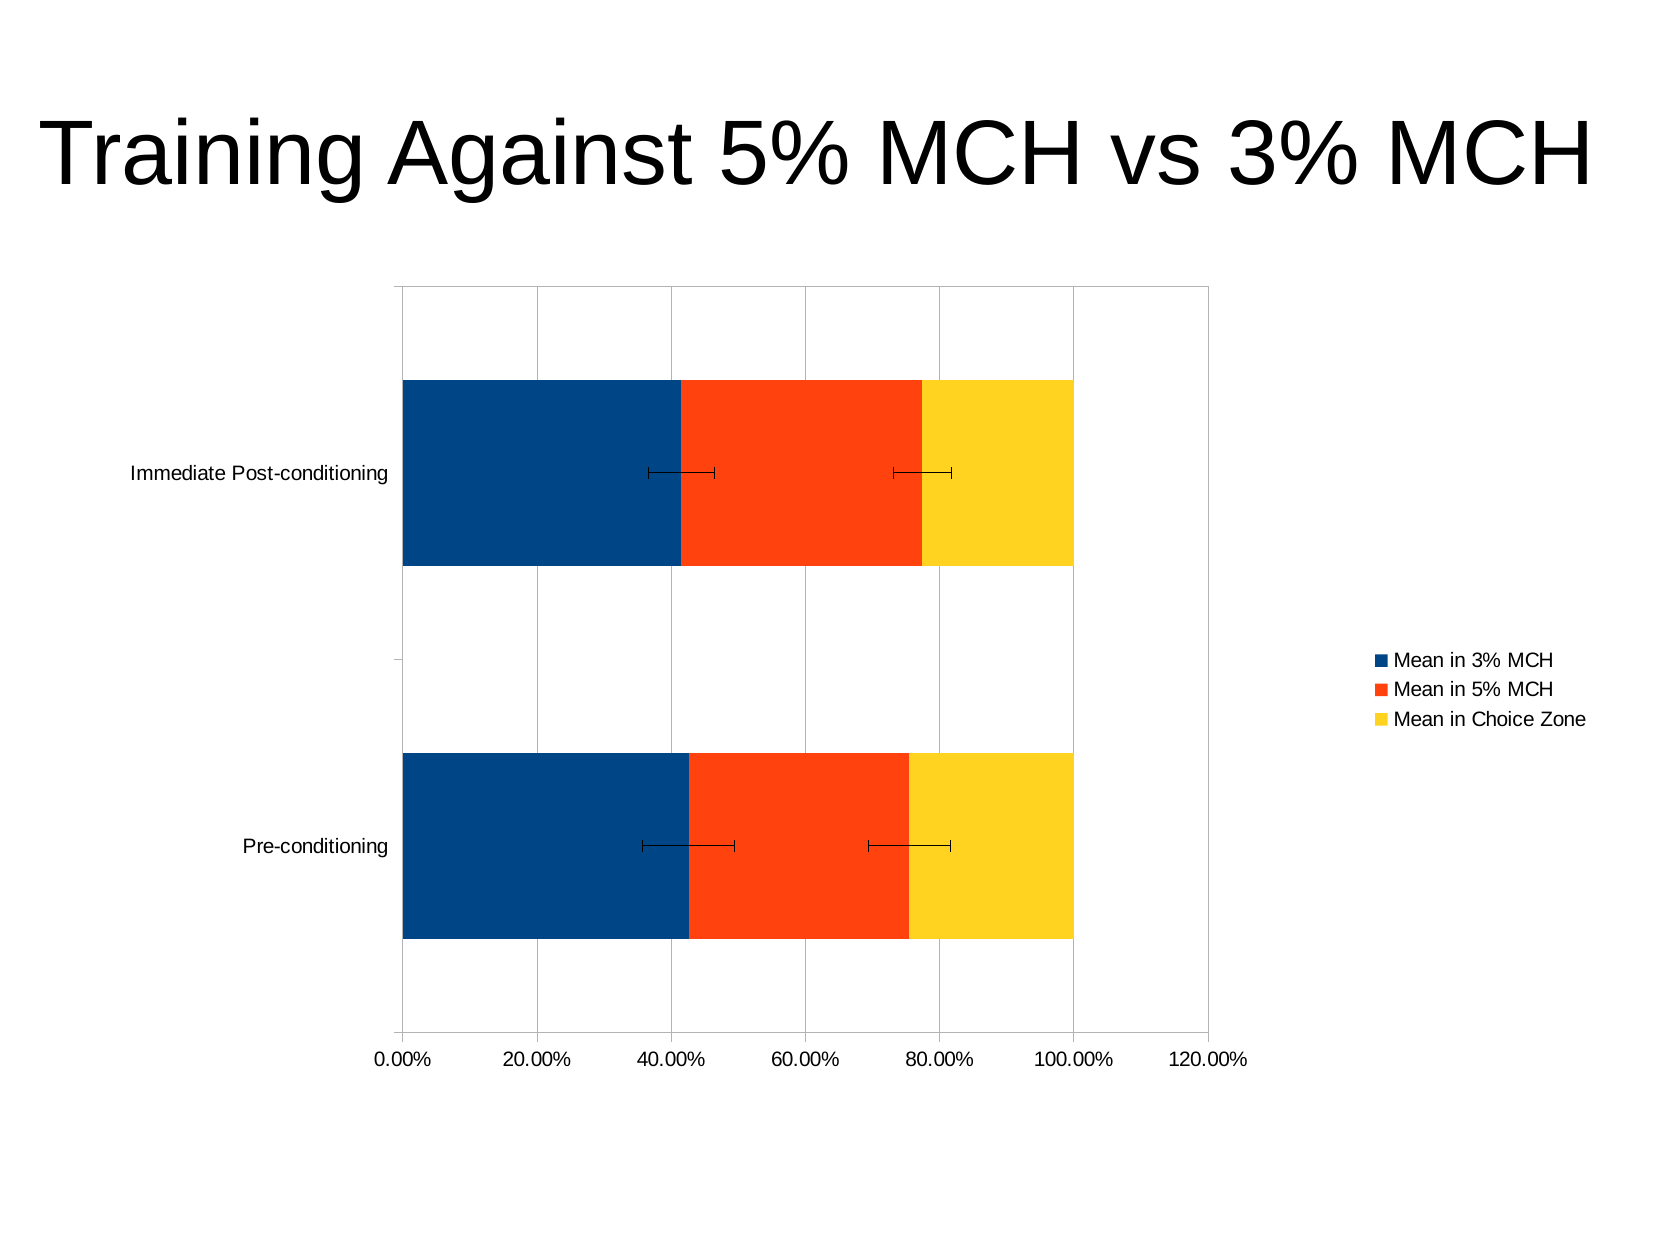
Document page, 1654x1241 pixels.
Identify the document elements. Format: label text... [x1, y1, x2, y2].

title Training Against 5% MCH vs 3% MCH [0, 49, 1636, 257]
chart [0, 270, 1606, 1111]
